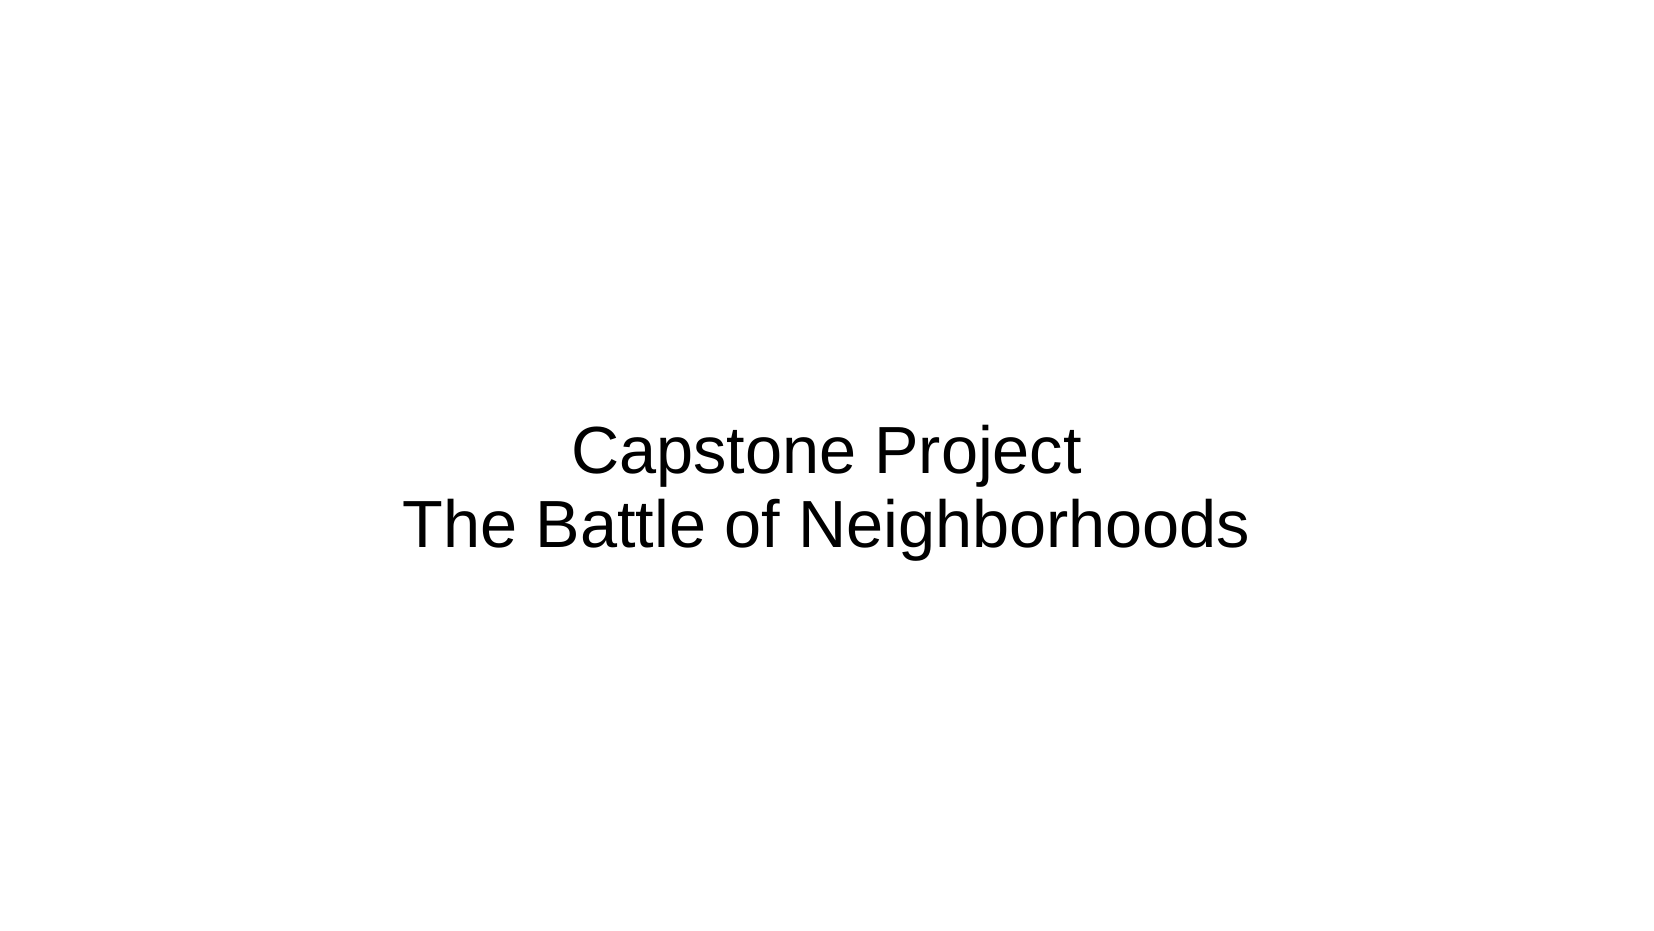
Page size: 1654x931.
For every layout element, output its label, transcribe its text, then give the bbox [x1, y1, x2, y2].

subtitle Capstone Project The Battle of Neighborhoods [82, 217, 1571, 758]
